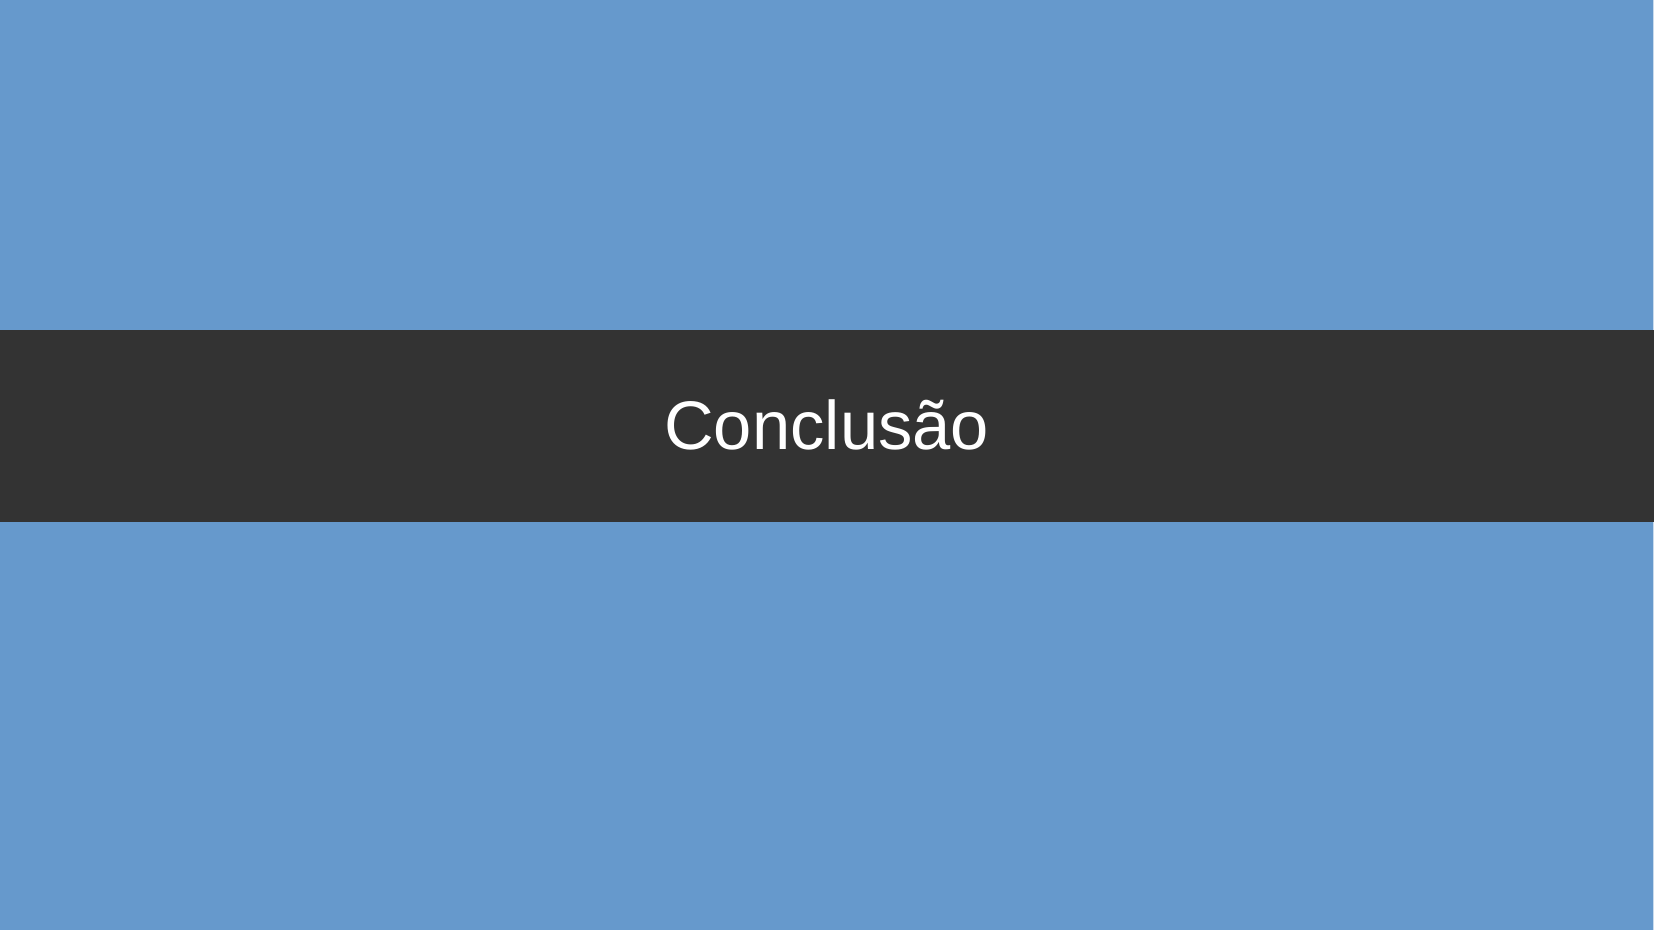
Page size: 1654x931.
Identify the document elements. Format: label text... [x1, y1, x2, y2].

title Conclusão [82, 341, 1571, 511]
text_box [0, 330, 1654, 522]
